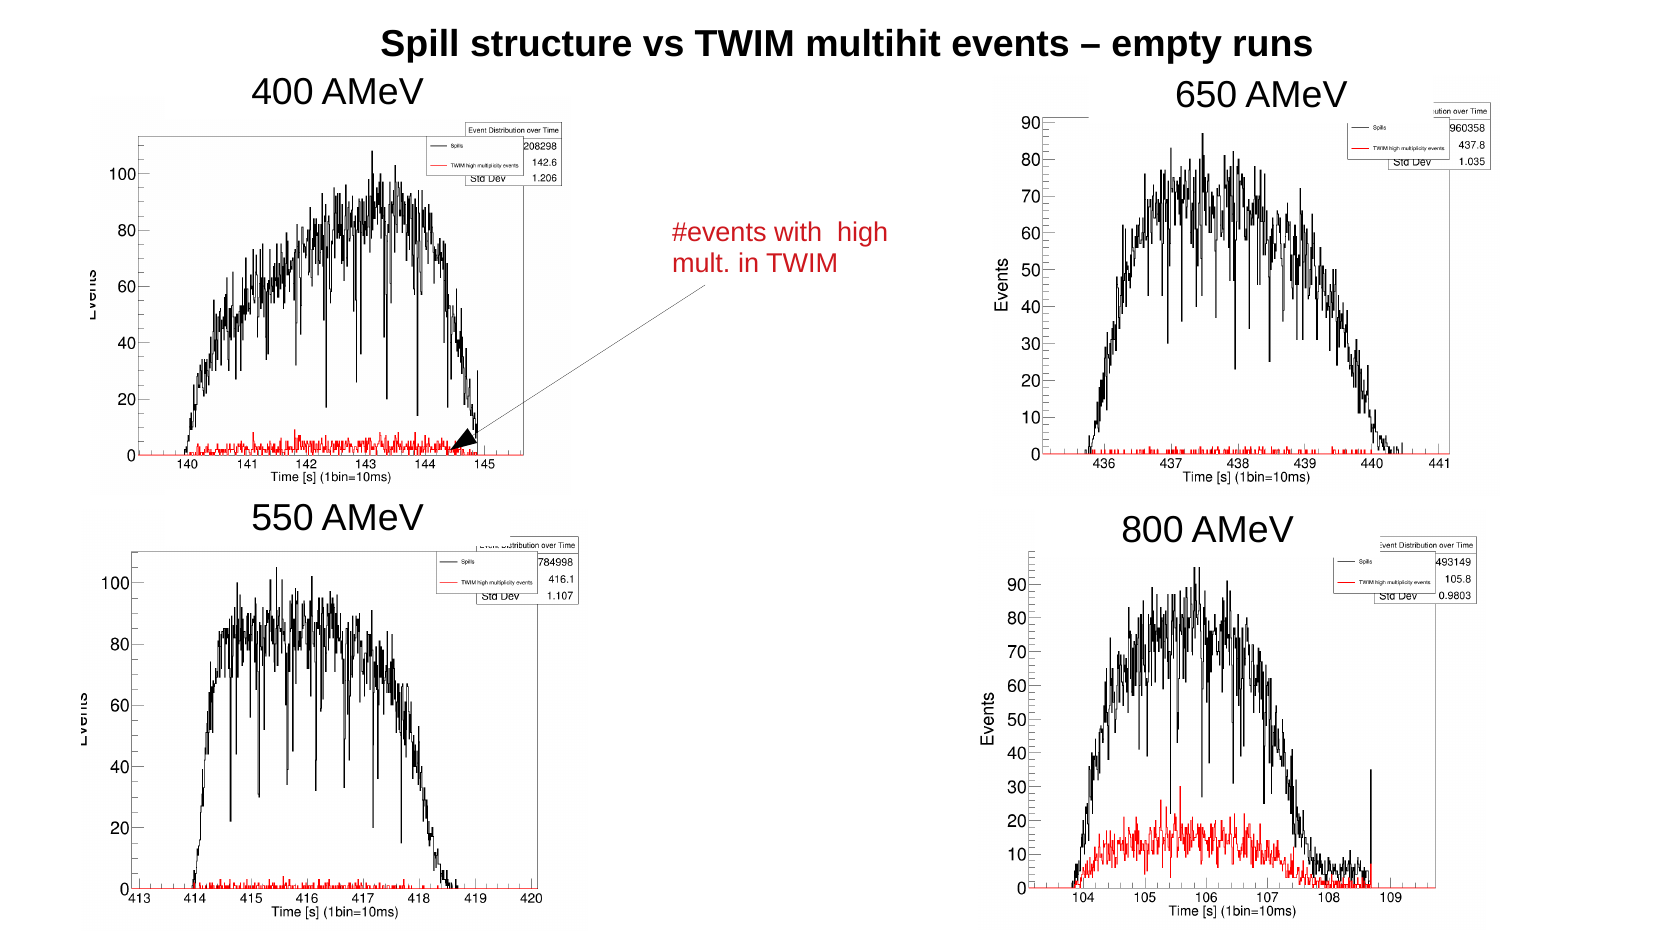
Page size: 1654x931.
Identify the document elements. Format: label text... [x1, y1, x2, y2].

text_box #events with high mult. in TWIM [657, 210, 961, 316]
text_box Spill structure vs TWIM multihit events – empty runs [210, 15, 1486, 72]
text_box 550 AMeV [165, 489, 511, 546]
picture [978, 509, 1486, 931]
picture [90, 96, 571, 496]
picture [992, 75, 1500, 496]
text_box 400 AMeV [165, 62, 511, 120]
text_box 650 AMeV [1088, 66, 1434, 124]
text_box 800 AMeV [1035, 500, 1381, 558]
picture [81, 509, 588, 931]
